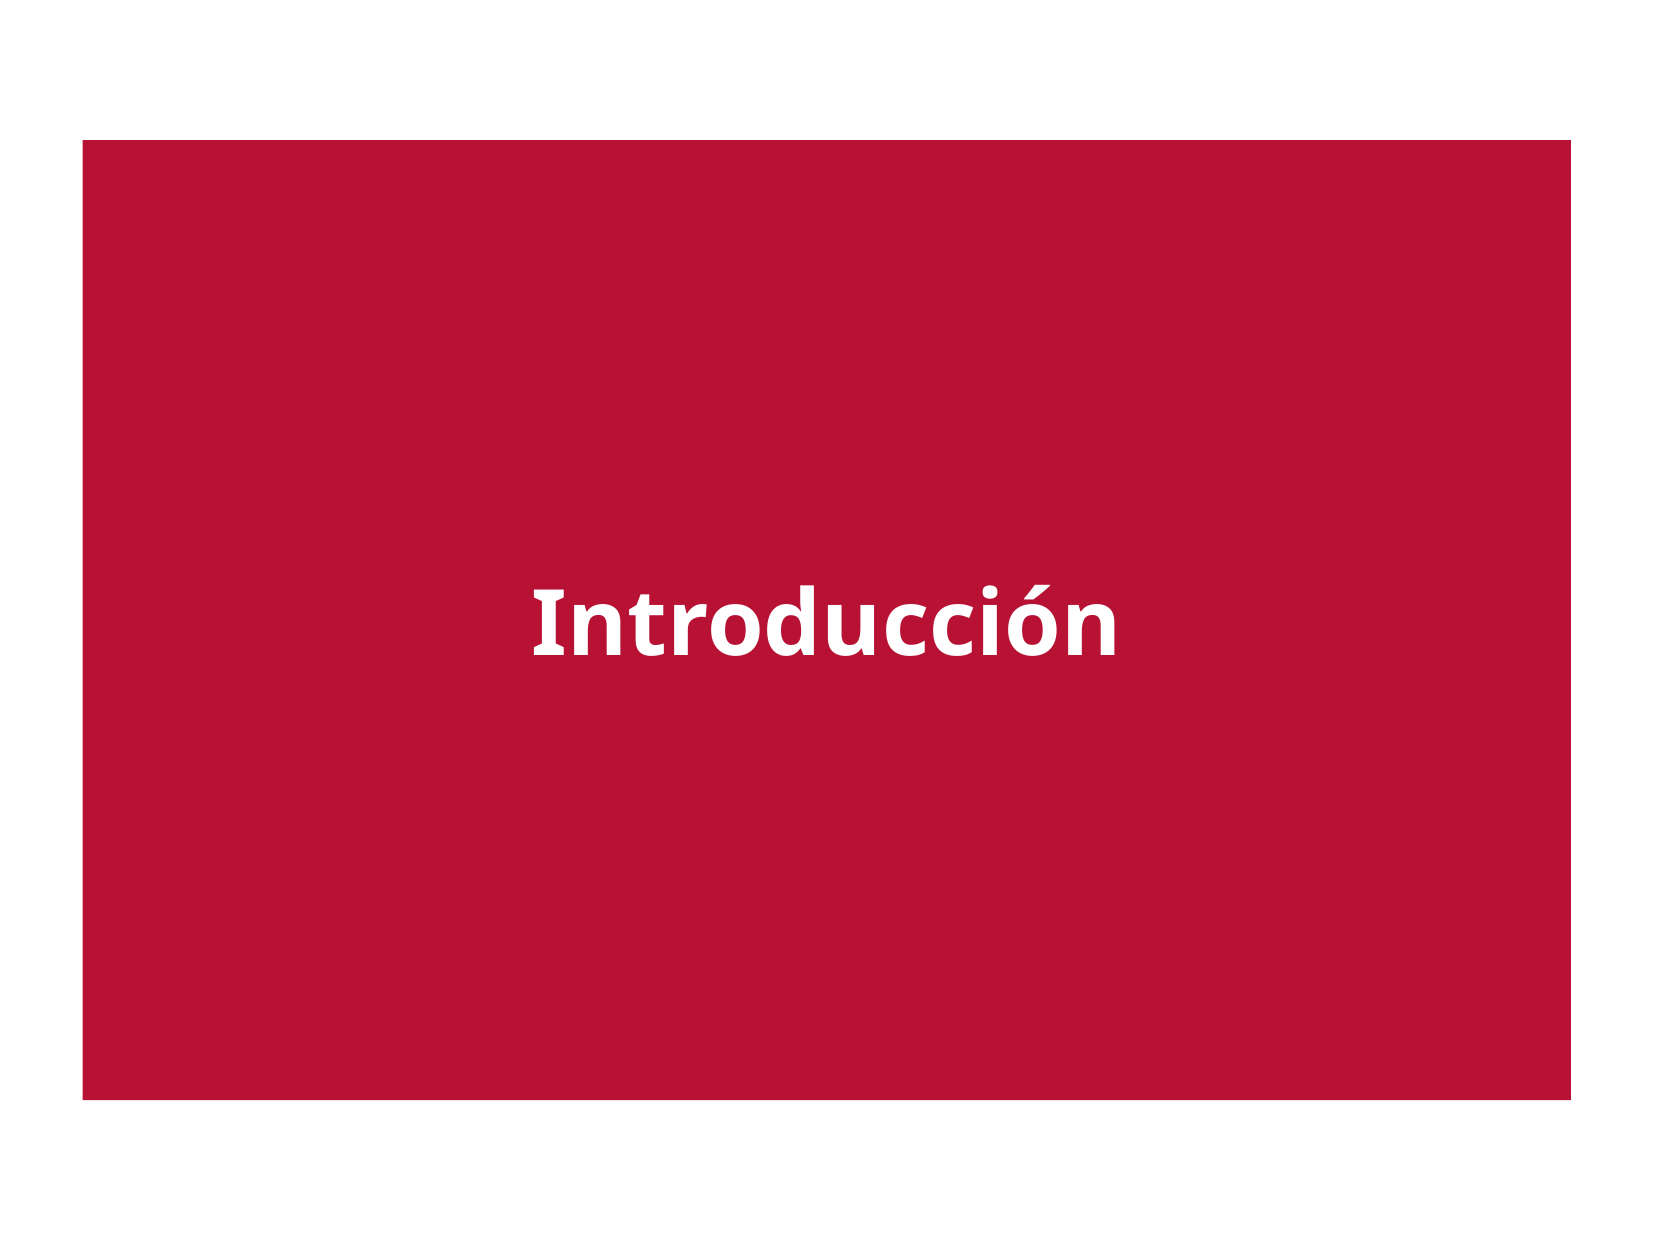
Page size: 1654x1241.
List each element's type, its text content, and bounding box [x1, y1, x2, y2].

subtitle Introducción [82, 140, 1571, 1101]
